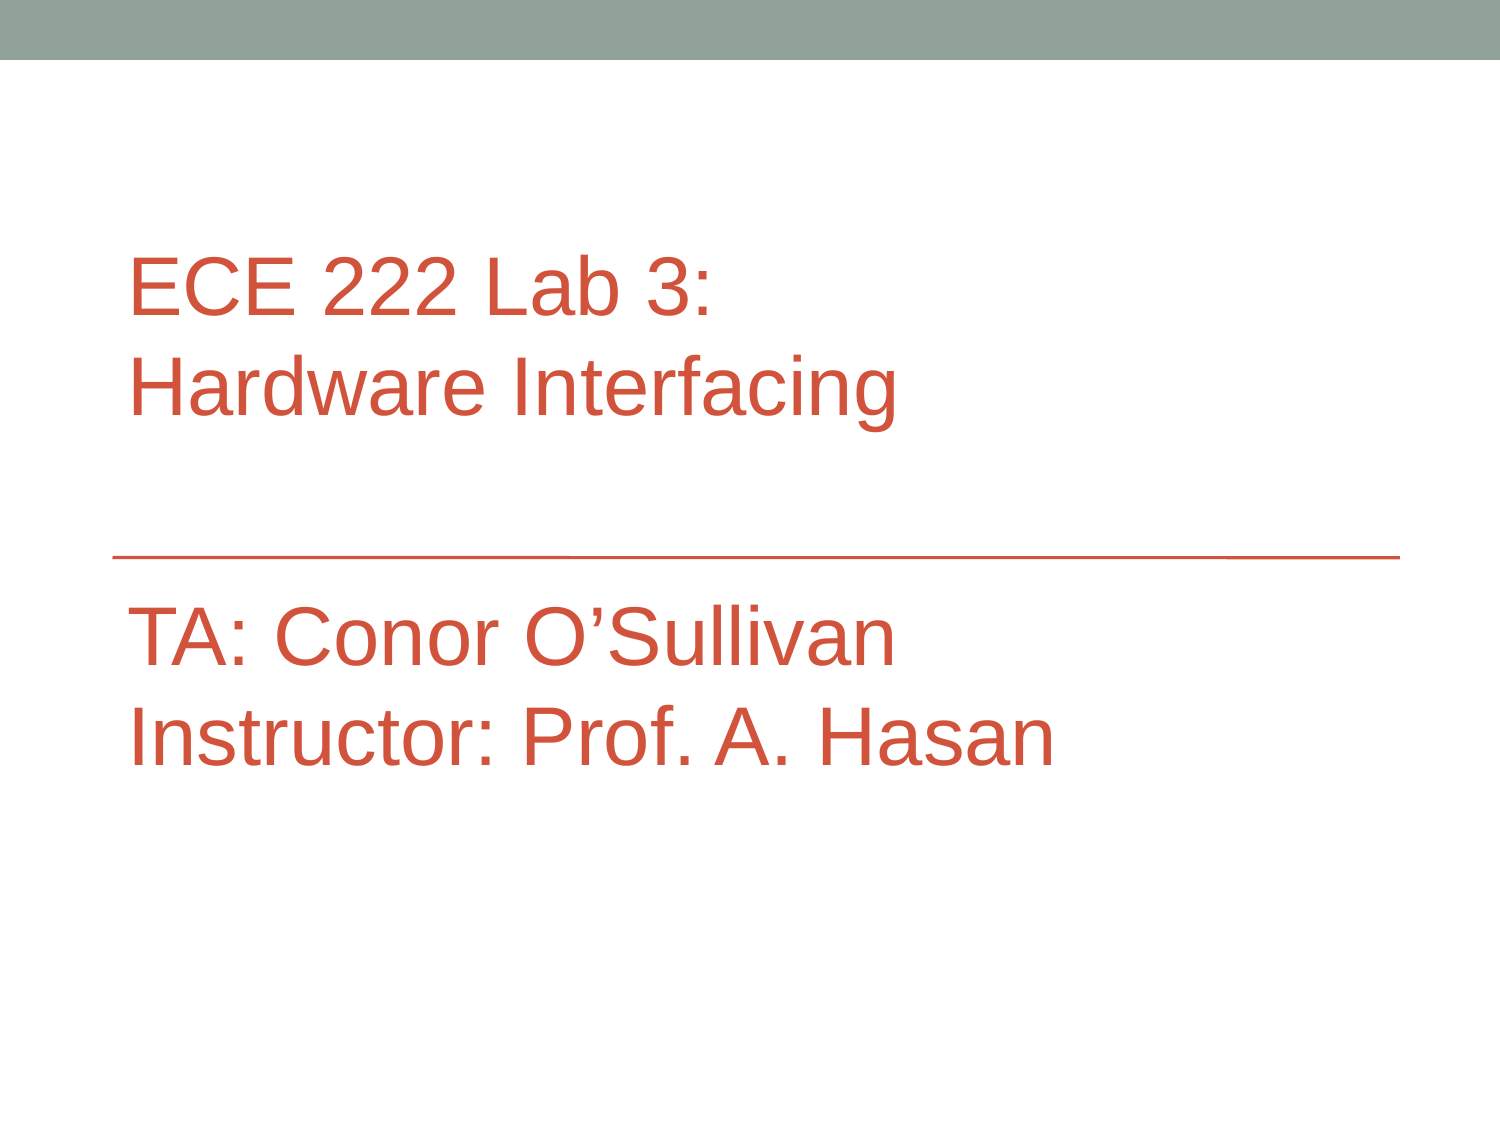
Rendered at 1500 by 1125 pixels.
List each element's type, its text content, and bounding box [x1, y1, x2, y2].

title ECE 222 Lab 3: Hardware Interfacing [112, 224, 1400, 542]
subtitle TA: Conor O’Sullivan Instructor: Prof. A. Hasan [112, 575, 1163, 863]
